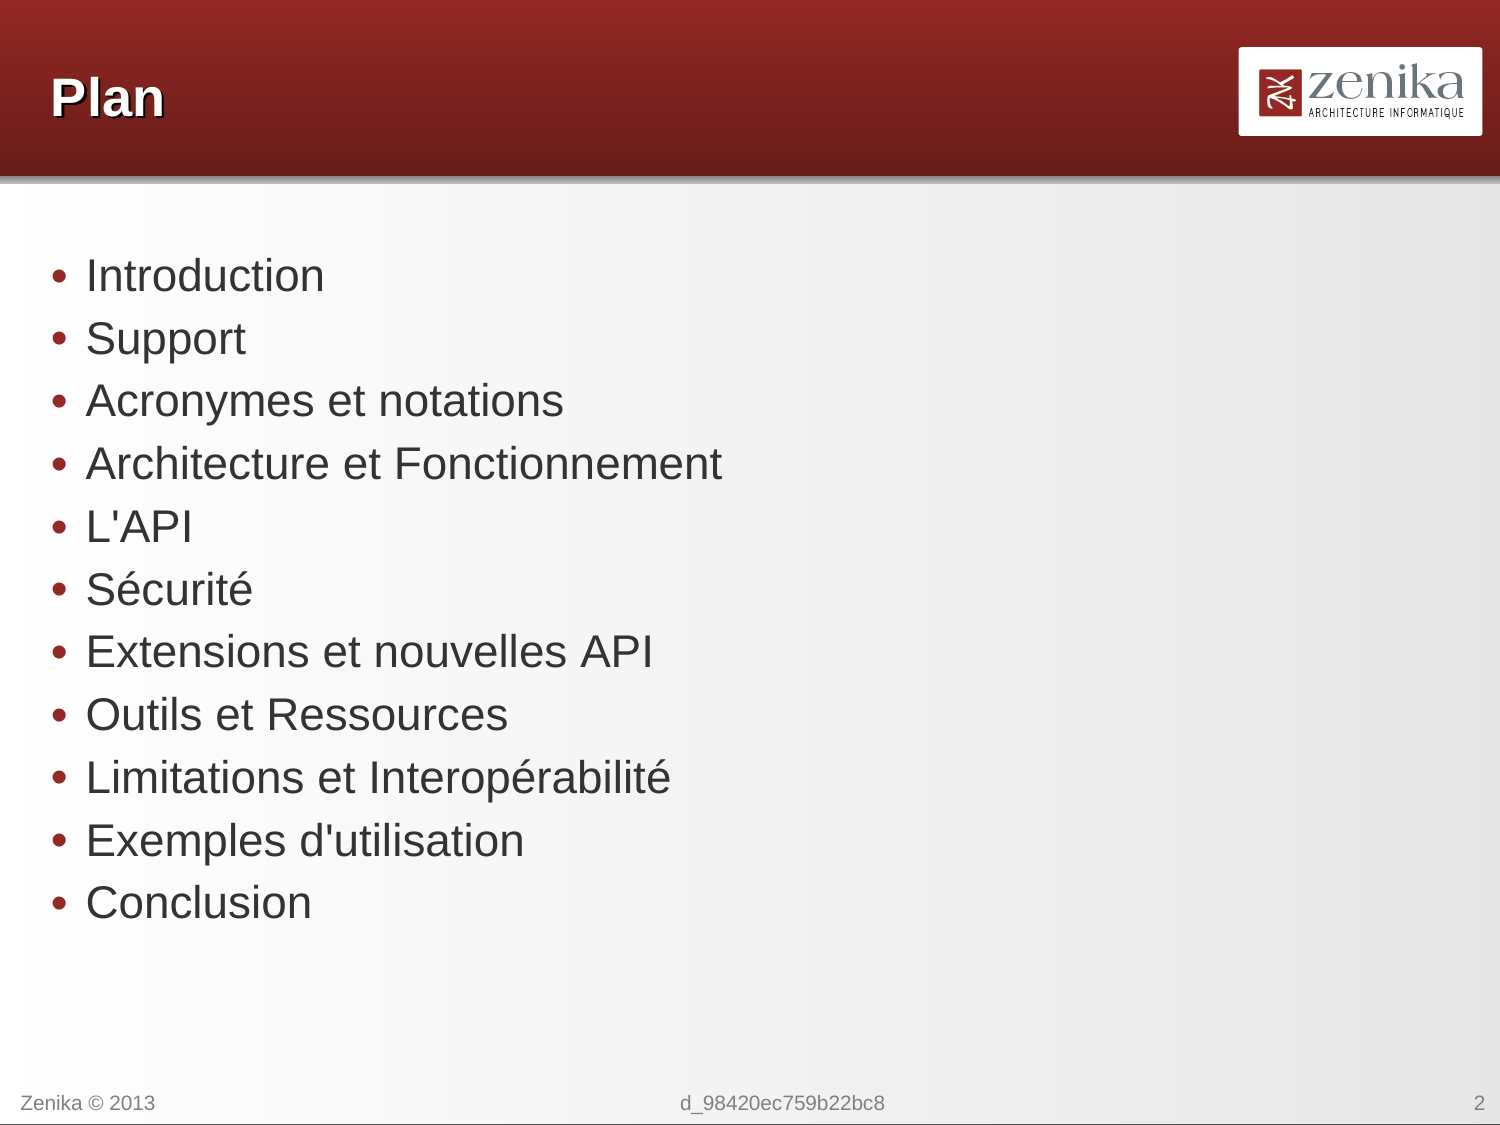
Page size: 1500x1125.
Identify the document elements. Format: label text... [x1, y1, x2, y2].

title Plan [50, 15, 1206, 180]
list Introduction Support Acronymes et notations Architecture et Fonctionnement L'API Sécurité Extensions et nouvelles API Outils et Ressources Limitations et Interopérabilité Exemples d'utilisation Conclusion [50, 249, 1435, 1079]
picture [1257, 58, 1464, 125]
